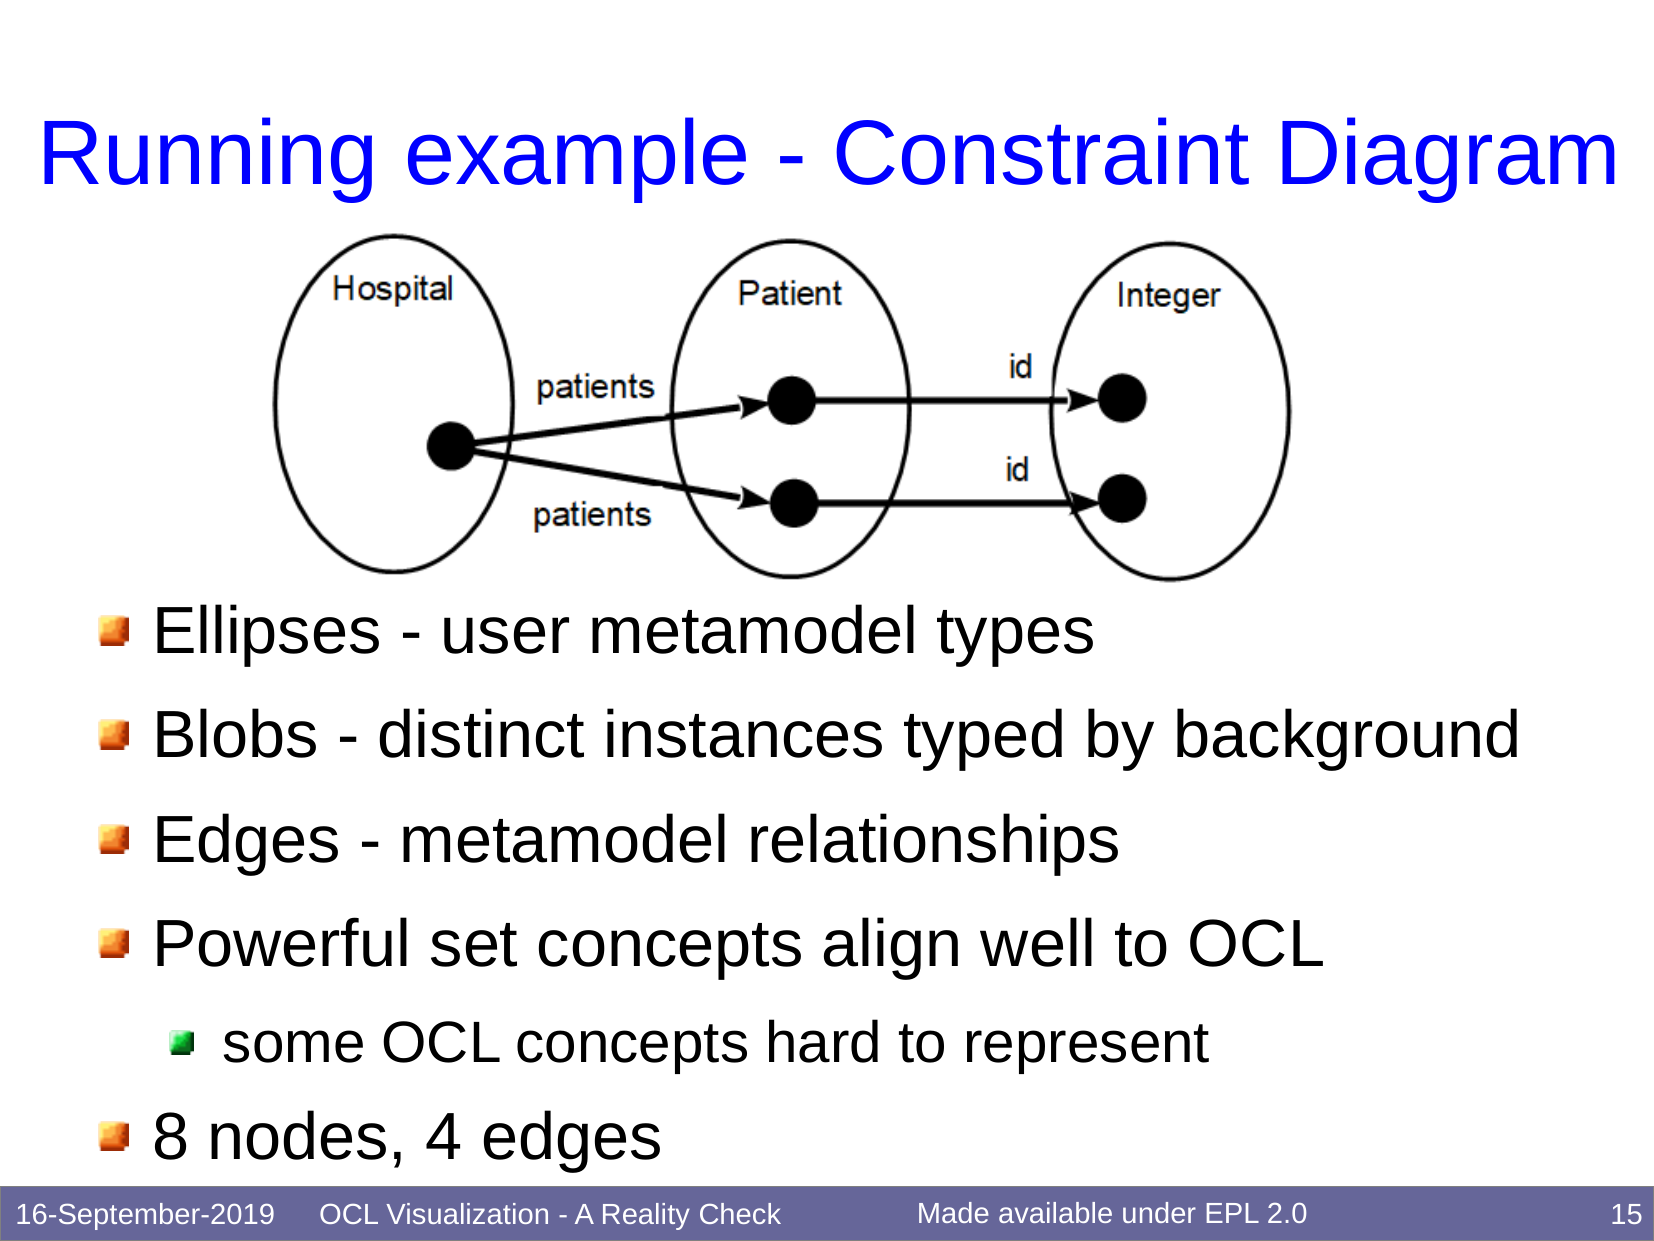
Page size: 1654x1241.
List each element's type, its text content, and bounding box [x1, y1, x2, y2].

picture [256, 214, 1309, 601]
title Running example - Constraint Diagram [17, 49, 1644, 257]
list Ellipses - user metamodel types Blobs - distinct instances typed by background Edges - metamodel relationships Powerful set concepts align well to OCL some OCL concepts hard to represent 8 nodes, 4 edges [81, 592, 1570, 1241]
